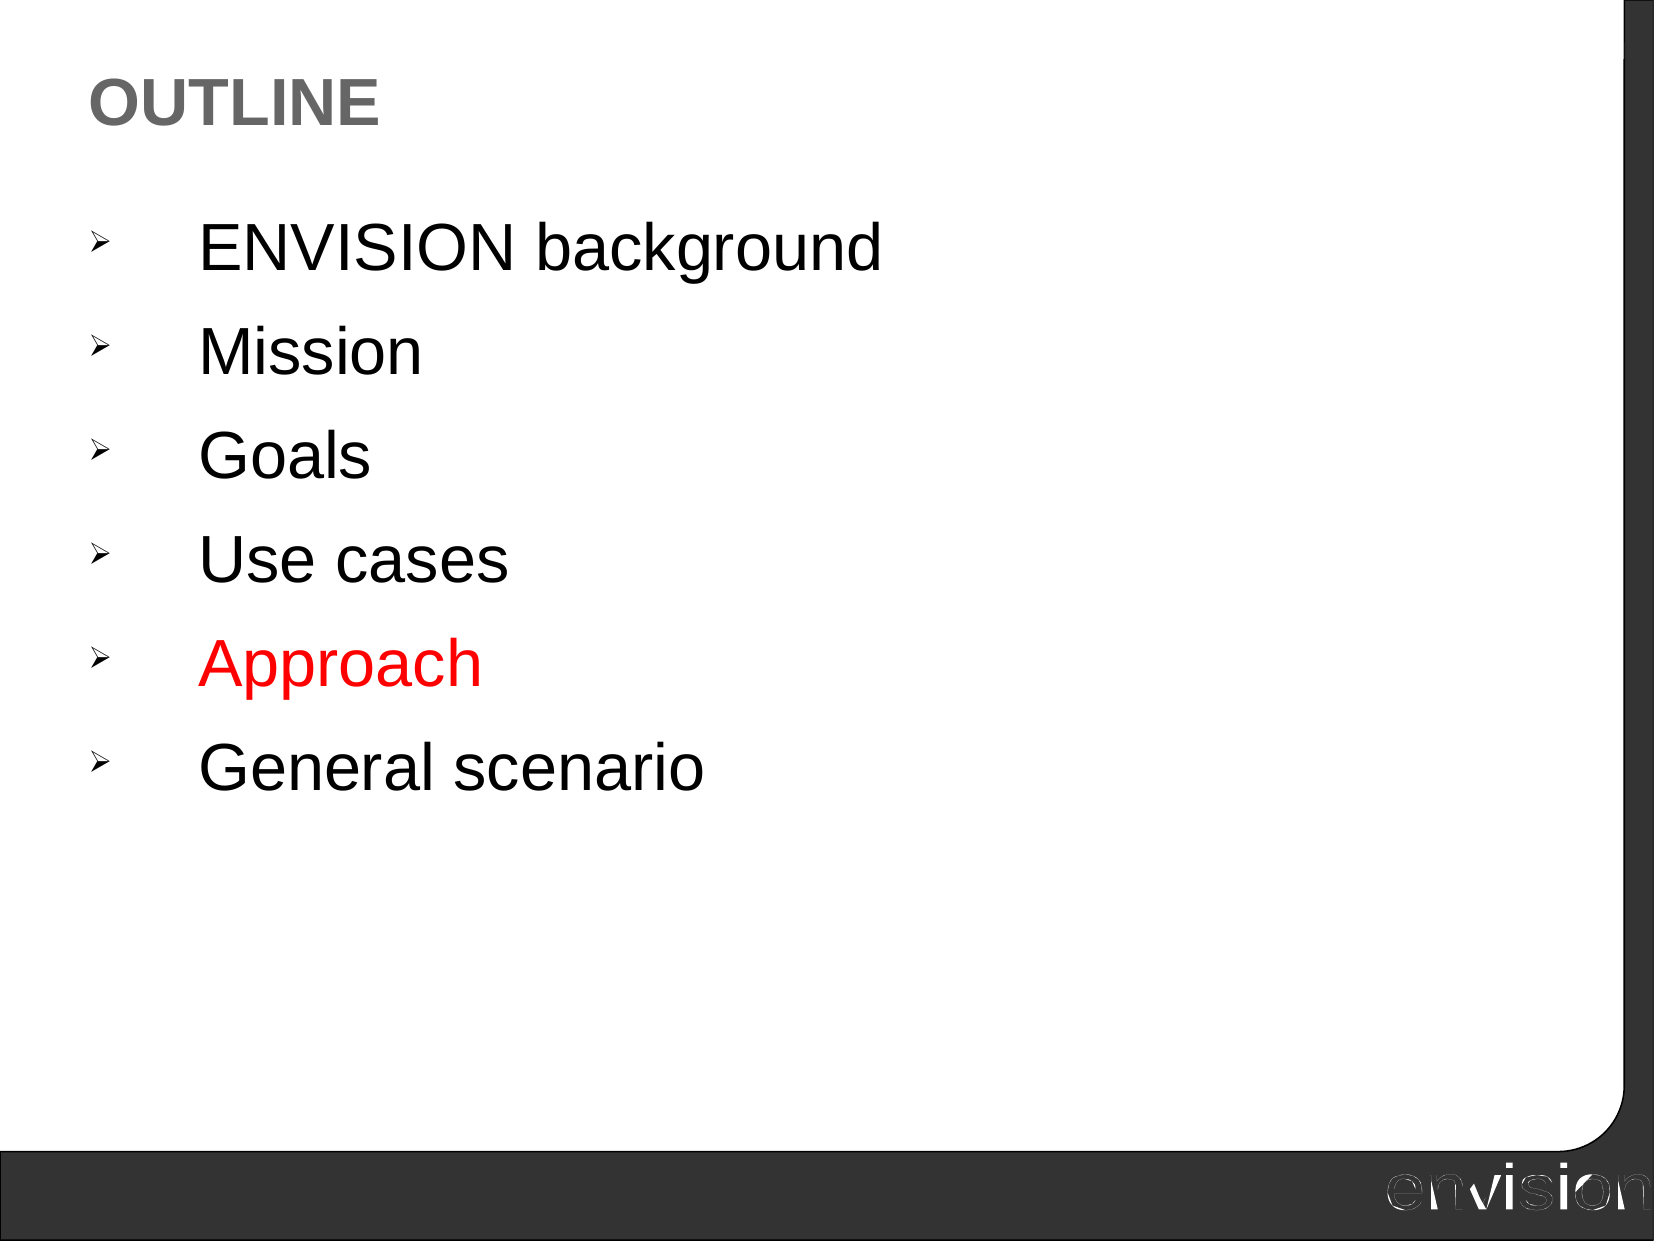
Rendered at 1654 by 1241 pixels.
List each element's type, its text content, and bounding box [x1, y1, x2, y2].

title OUTLINE [88, 0, 1571, 206]
list ENVISION background Mission Goals Use cases Approach General scenario [88, 206, 1571, 1109]
